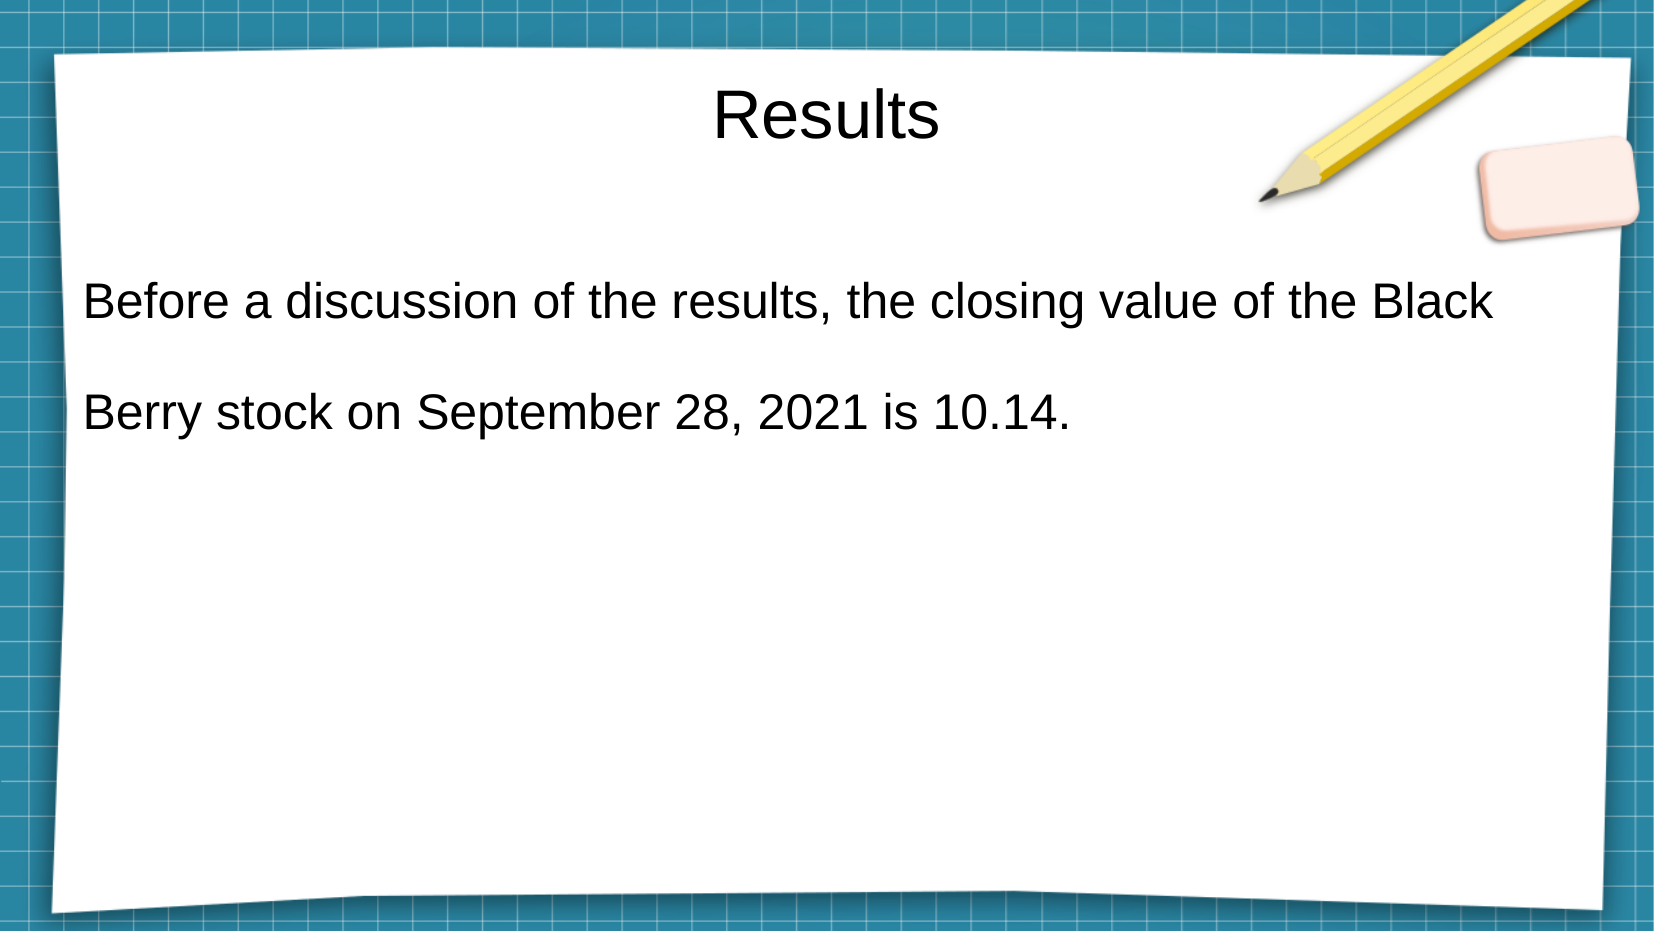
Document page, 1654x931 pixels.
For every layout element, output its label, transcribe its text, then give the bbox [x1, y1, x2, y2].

title Results [82, 37, 1571, 193]
list Before a discussion of the results, the closing value of the Black Berry stock on September 28, 2021 is 10.14. [82, 217, 1571, 758]
picture [0, 0, 1654, 931]
